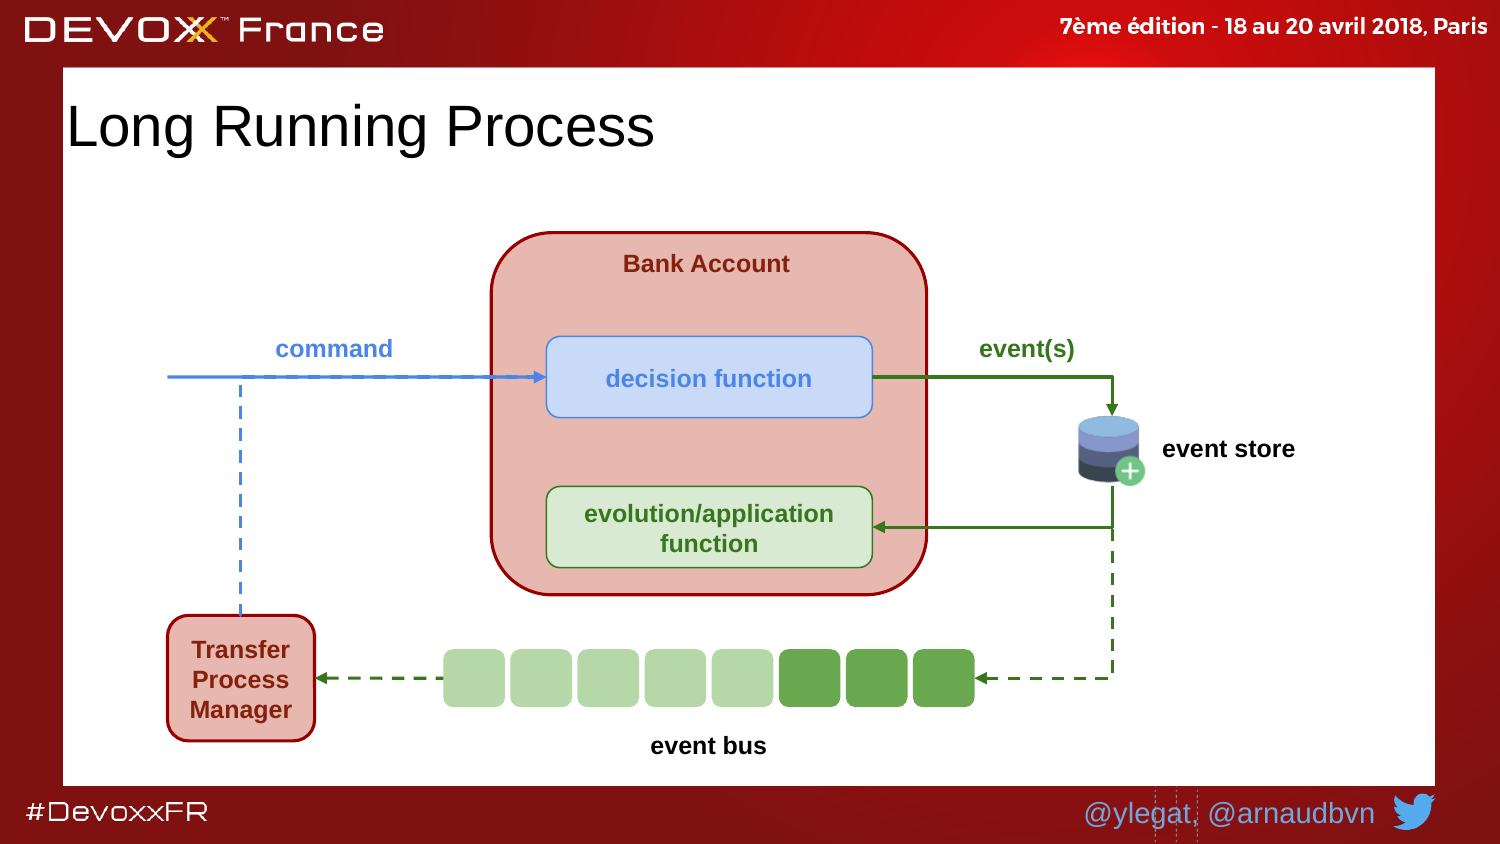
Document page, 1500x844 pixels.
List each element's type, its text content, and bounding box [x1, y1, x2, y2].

text_box @ylegat, @arnaudbvn [1068, 779, 1399, 844]
text_box [491, 232, 927, 376]
text_box event(s) [964, 317, 1150, 394]
text_box [845, 649, 908, 708]
text_box command [260, 317, 420, 394]
text_box [711, 649, 774, 708]
text_box event store [1147, 417, 1333, 494]
text_box Bank Account [607, 232, 810, 287]
text_box Transfer Process Manager [167, 615, 315, 741]
text_box [778, 649, 841, 708]
text_box [577, 649, 640, 708]
text_box event bus [633, 714, 785, 790]
text_box [443, 649, 505, 708]
title Long Running Process [51, 72, 1449, 167]
text_box [510, 649, 573, 708]
text_box [644, 649, 707, 708]
text_box [491, 378, 927, 595]
picture [0, 0, 1500, 844]
text_box evolution/application function [546, 486, 873, 568]
text_box decision function [546, 336, 873, 418]
text_box [912, 649, 975, 708]
